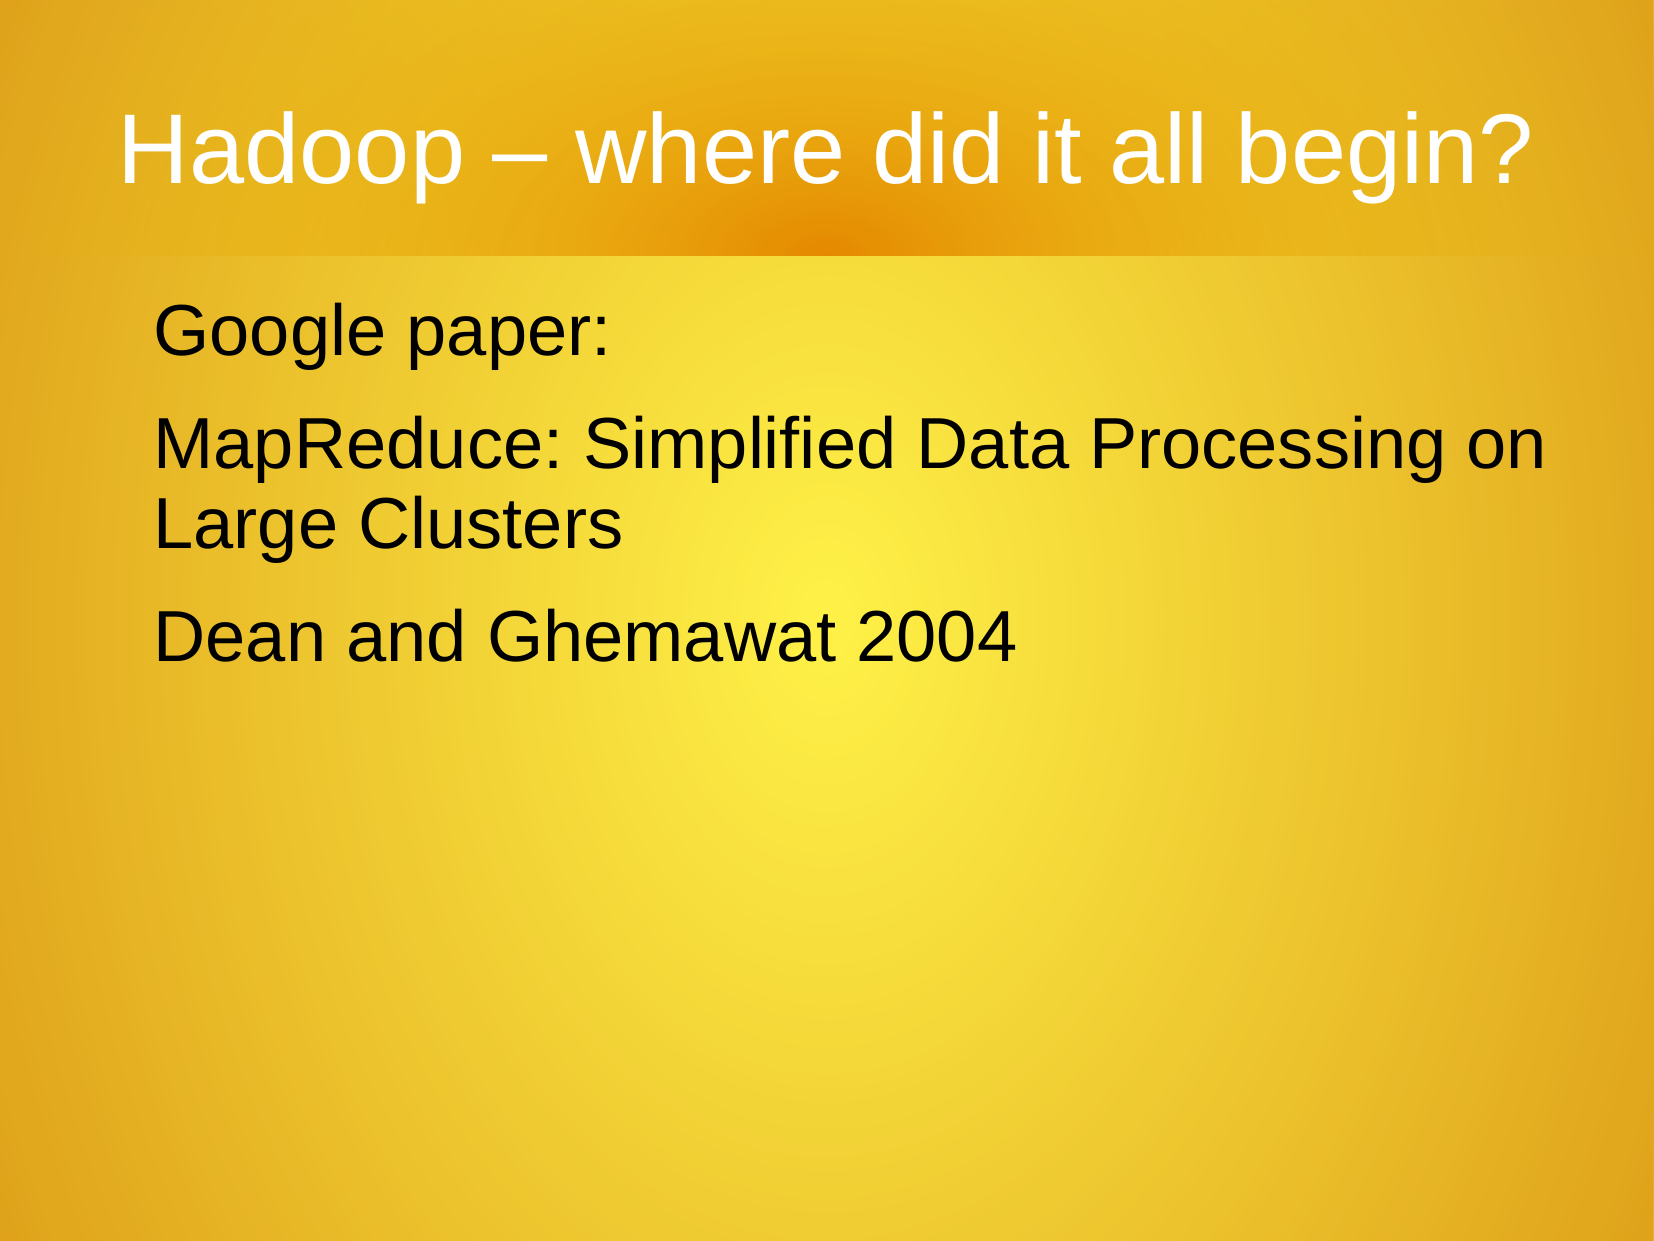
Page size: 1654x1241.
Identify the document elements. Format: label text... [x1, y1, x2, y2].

title Hadoop – where did it all begin? [82, 47, 1571, 252]
list Google paper: MapReduce: Simpliﬁed Data Processing on Large Clusters Dean and Ghemawat 2004 [82, 290, 1571, 1010]
